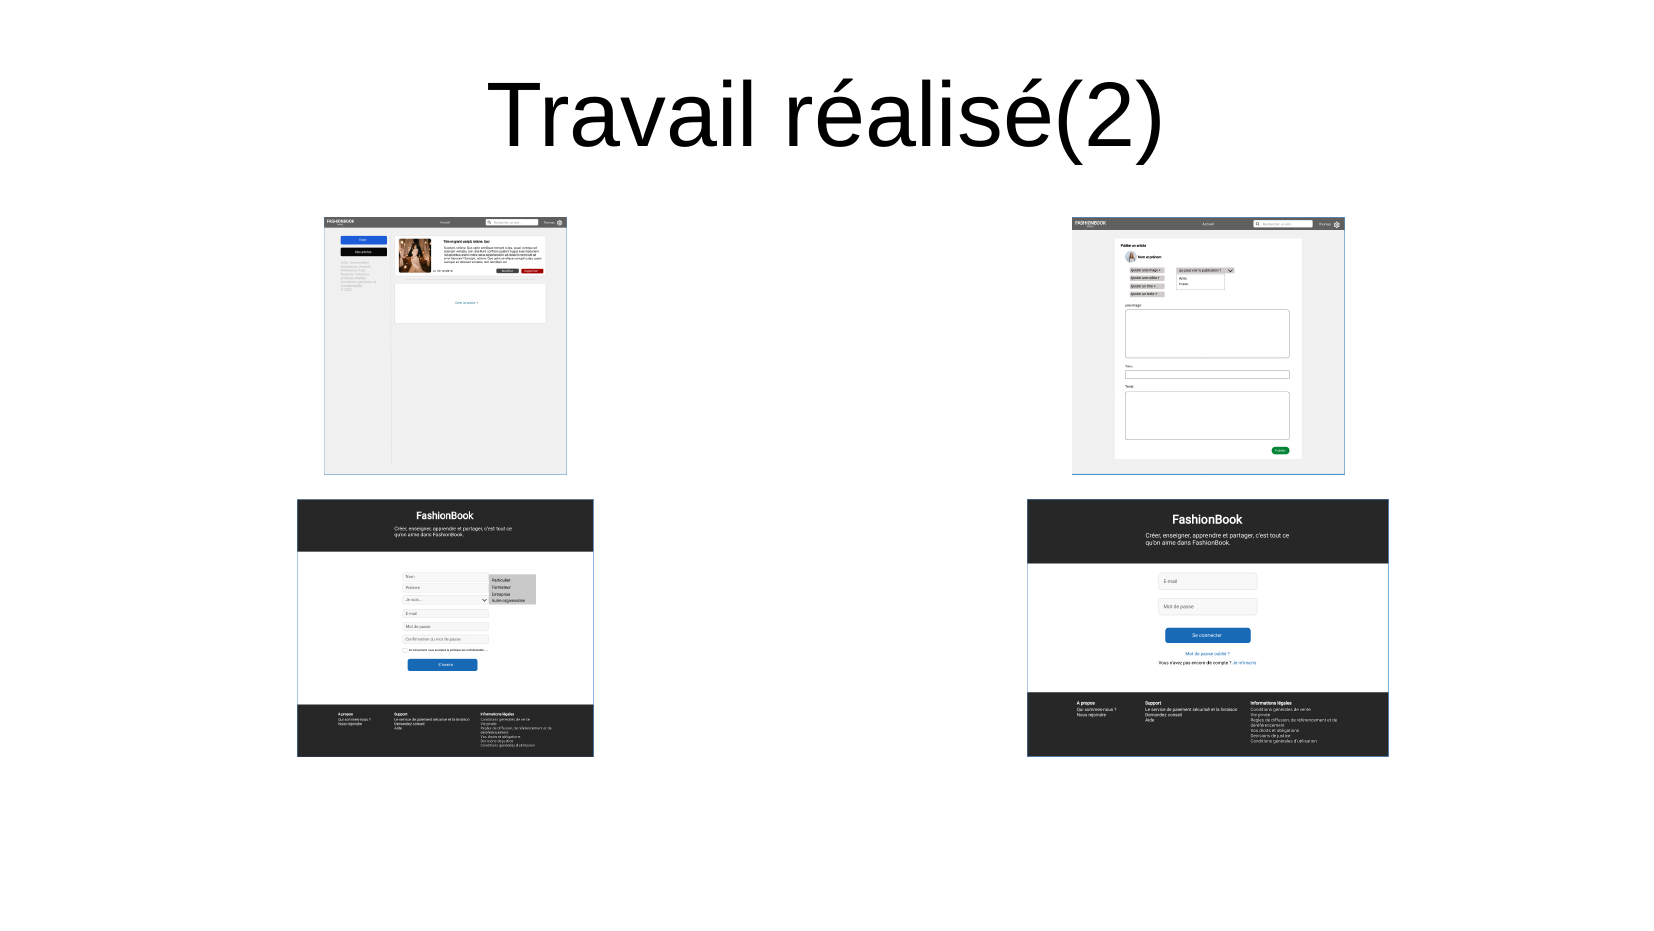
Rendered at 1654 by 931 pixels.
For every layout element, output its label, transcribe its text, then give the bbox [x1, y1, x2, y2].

picture [324, 217, 567, 475]
title Travail réalisé(2) [82, 37, 1571, 193]
picture [1072, 217, 1345, 475]
picture [297, 499, 594, 757]
picture [1027, 499, 1389, 757]
